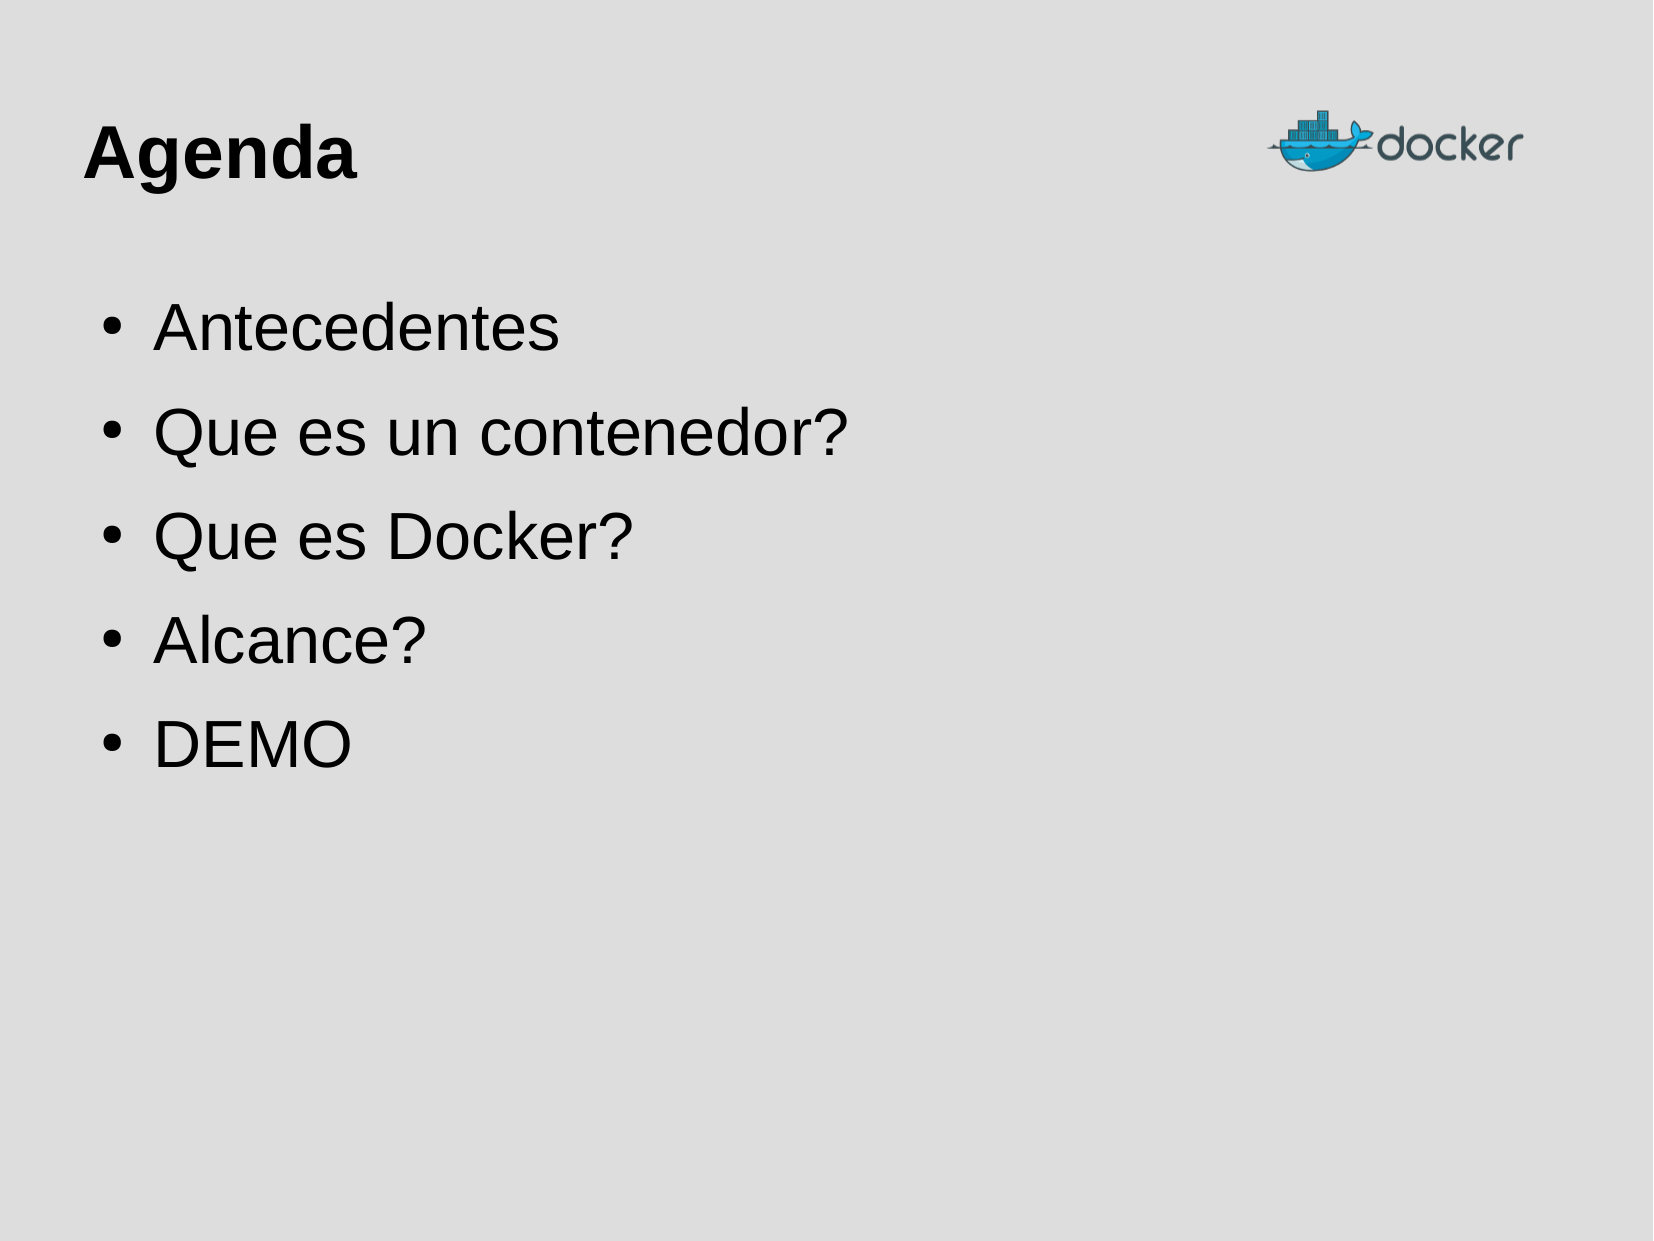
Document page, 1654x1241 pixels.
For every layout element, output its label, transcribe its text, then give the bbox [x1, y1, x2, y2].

list Antecedentes Que es un contenedor? Que es Docker? Alcance? DEMO [82, 290, 1571, 1010]
title Agenda [82, 49, 1571, 257]
picture [1245, 89, 1545, 193]
